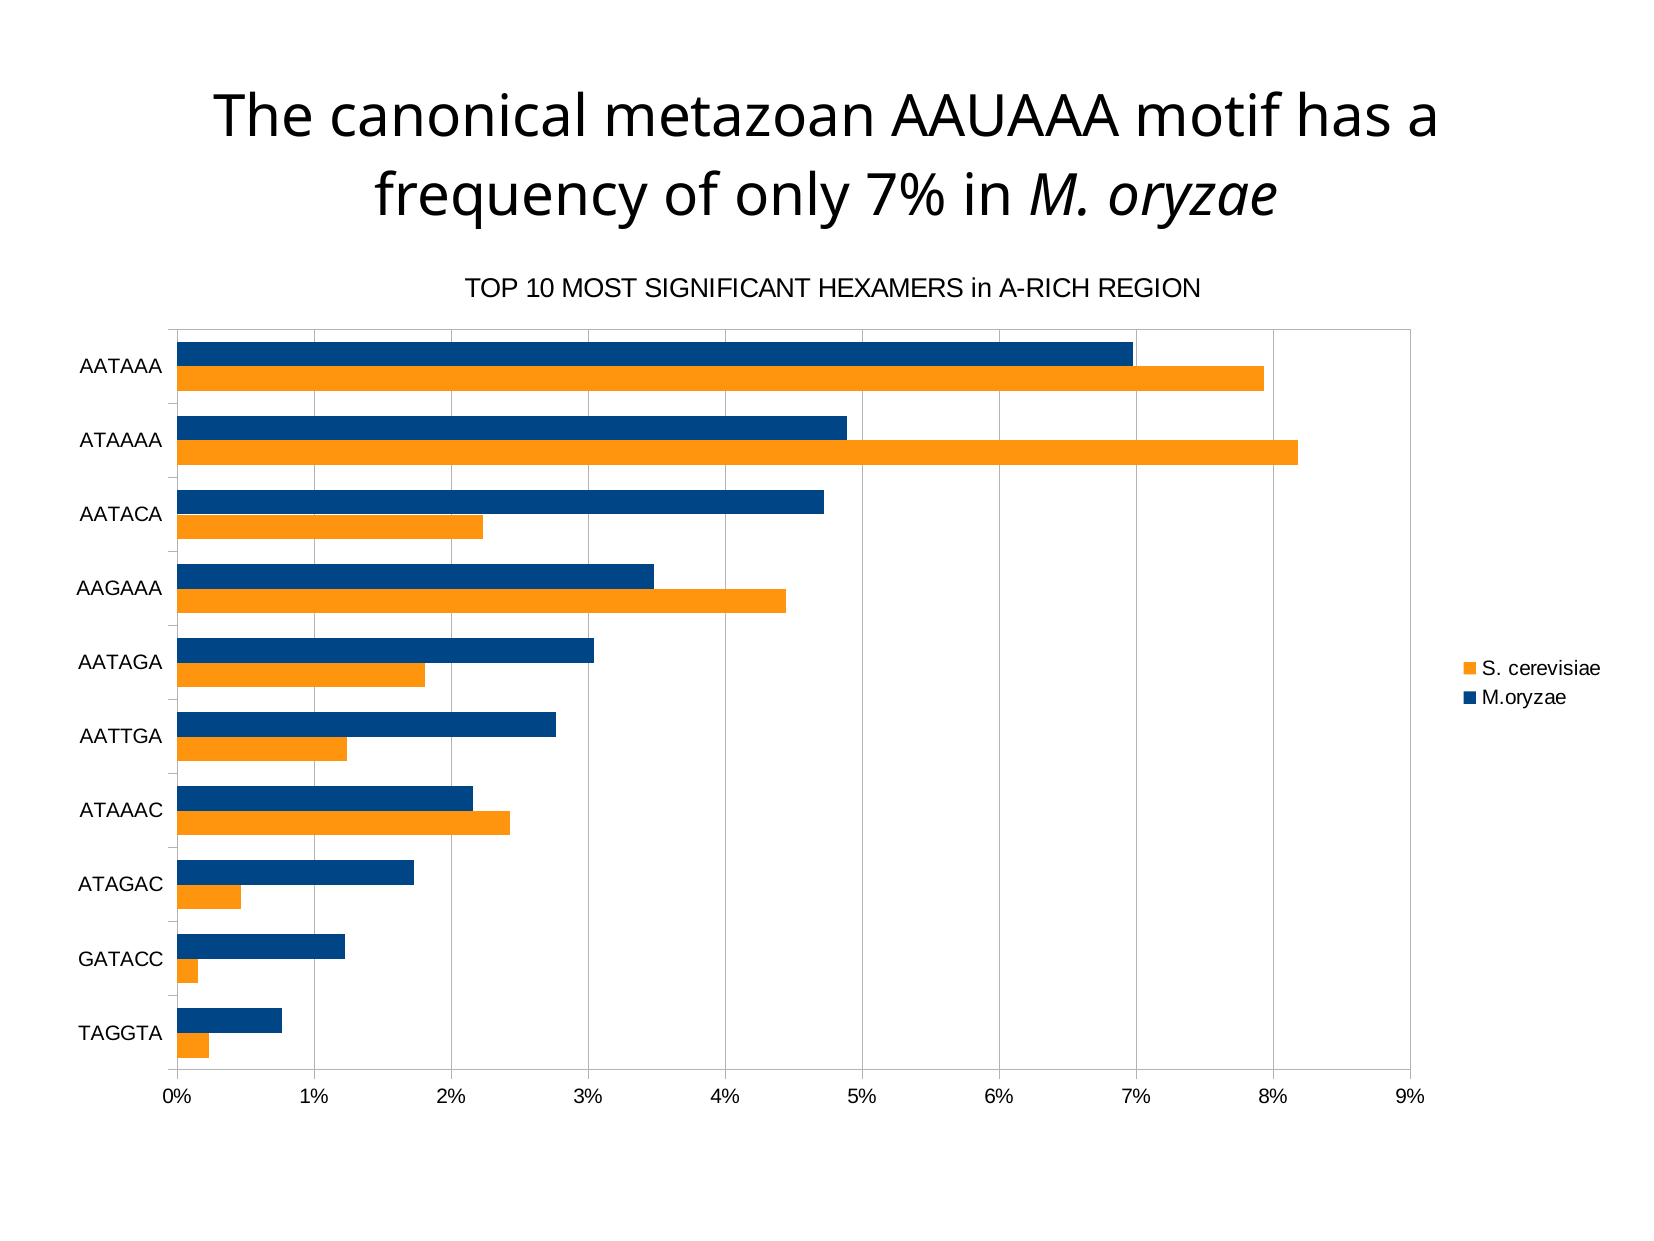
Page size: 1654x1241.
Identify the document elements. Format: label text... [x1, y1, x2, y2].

chart [45, 240, 1621, 1126]
title The canonical metazoan AAUAAA motif has a frequency of only 7% in M. oryzae [82, 49, 1571, 240]
